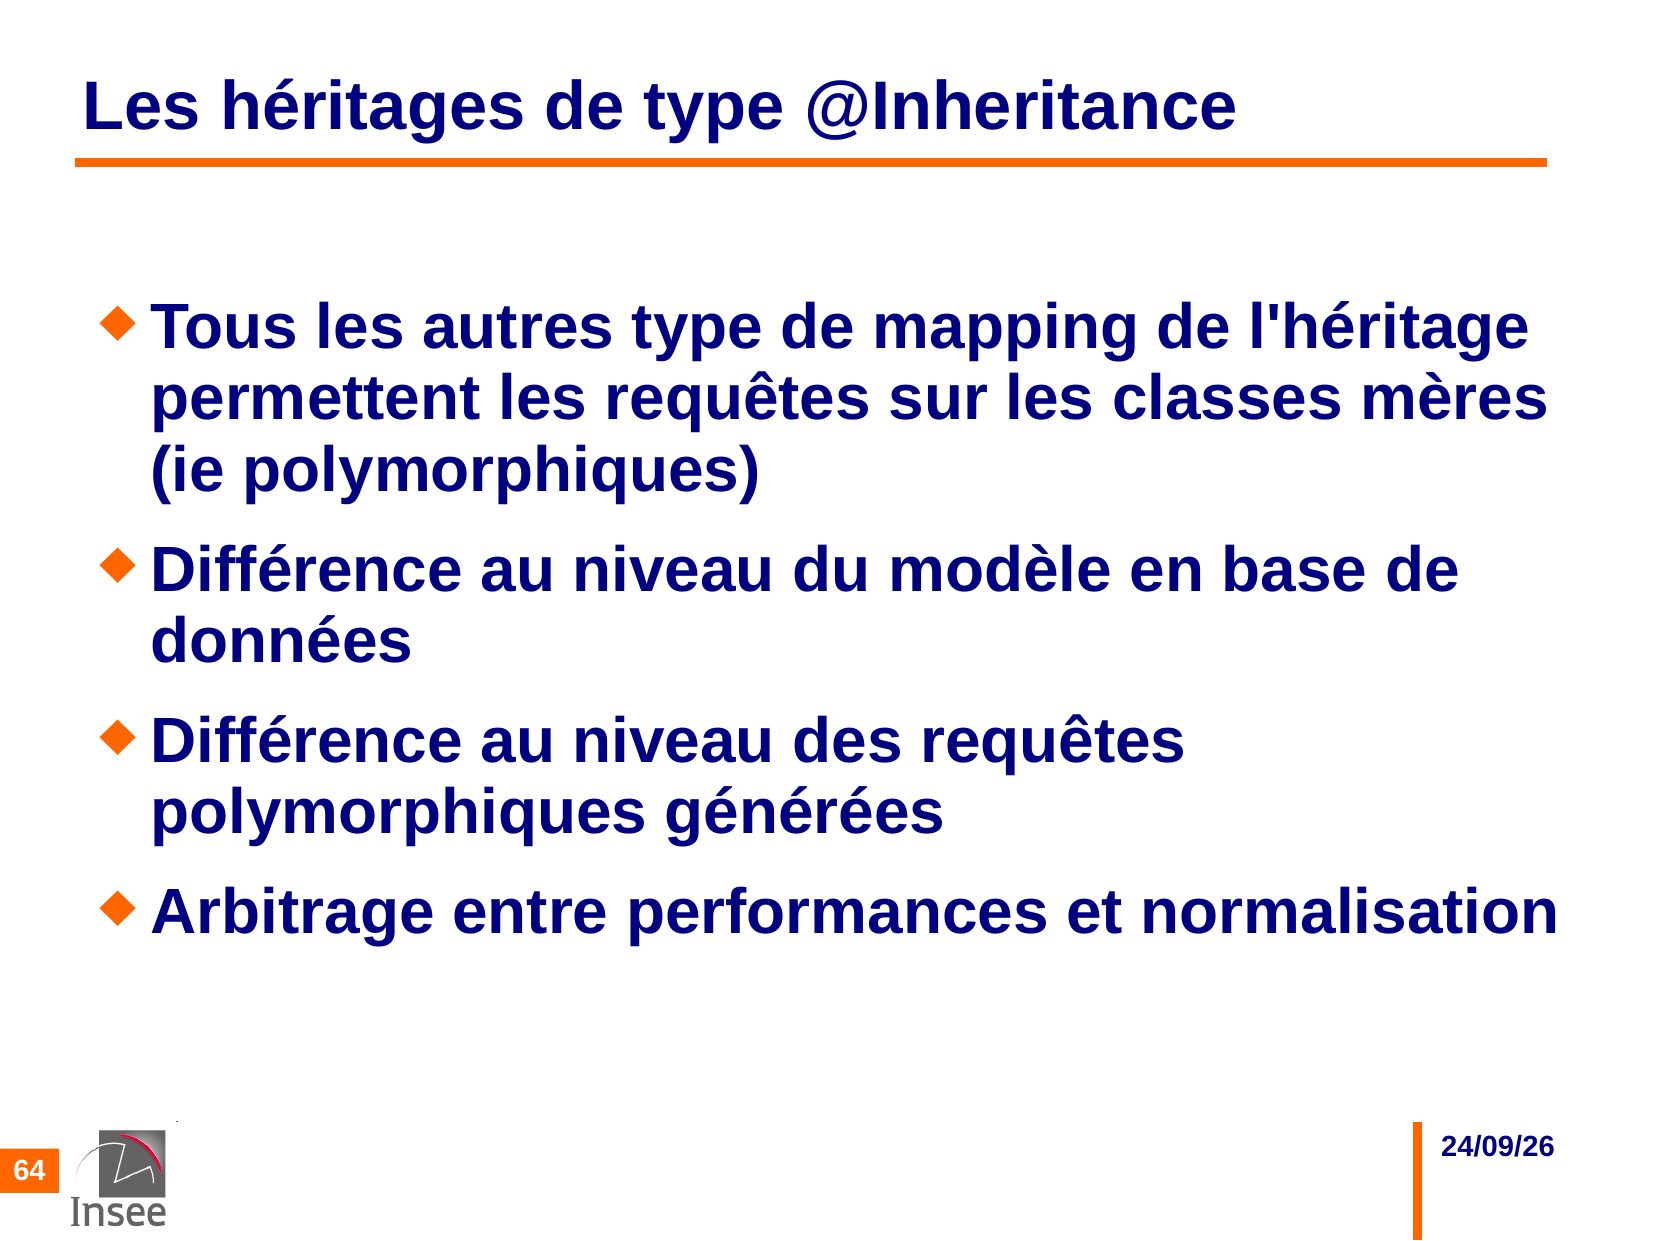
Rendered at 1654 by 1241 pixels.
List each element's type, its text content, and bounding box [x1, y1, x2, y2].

list Tous les autres type de mapping de l'héritage permettent les requêtes sur les classes mères (ie polymorphiques) Différence au niveau du modèle en base de données Différence au niveau des requêtes polymorphiques générées Arbitrage entre performances et normalisation [82, 290, 1571, 1010]
title Les héritages de type @Inheritance [82, 49, 1619, 163]
picture [62, 1121, 178, 1241]
